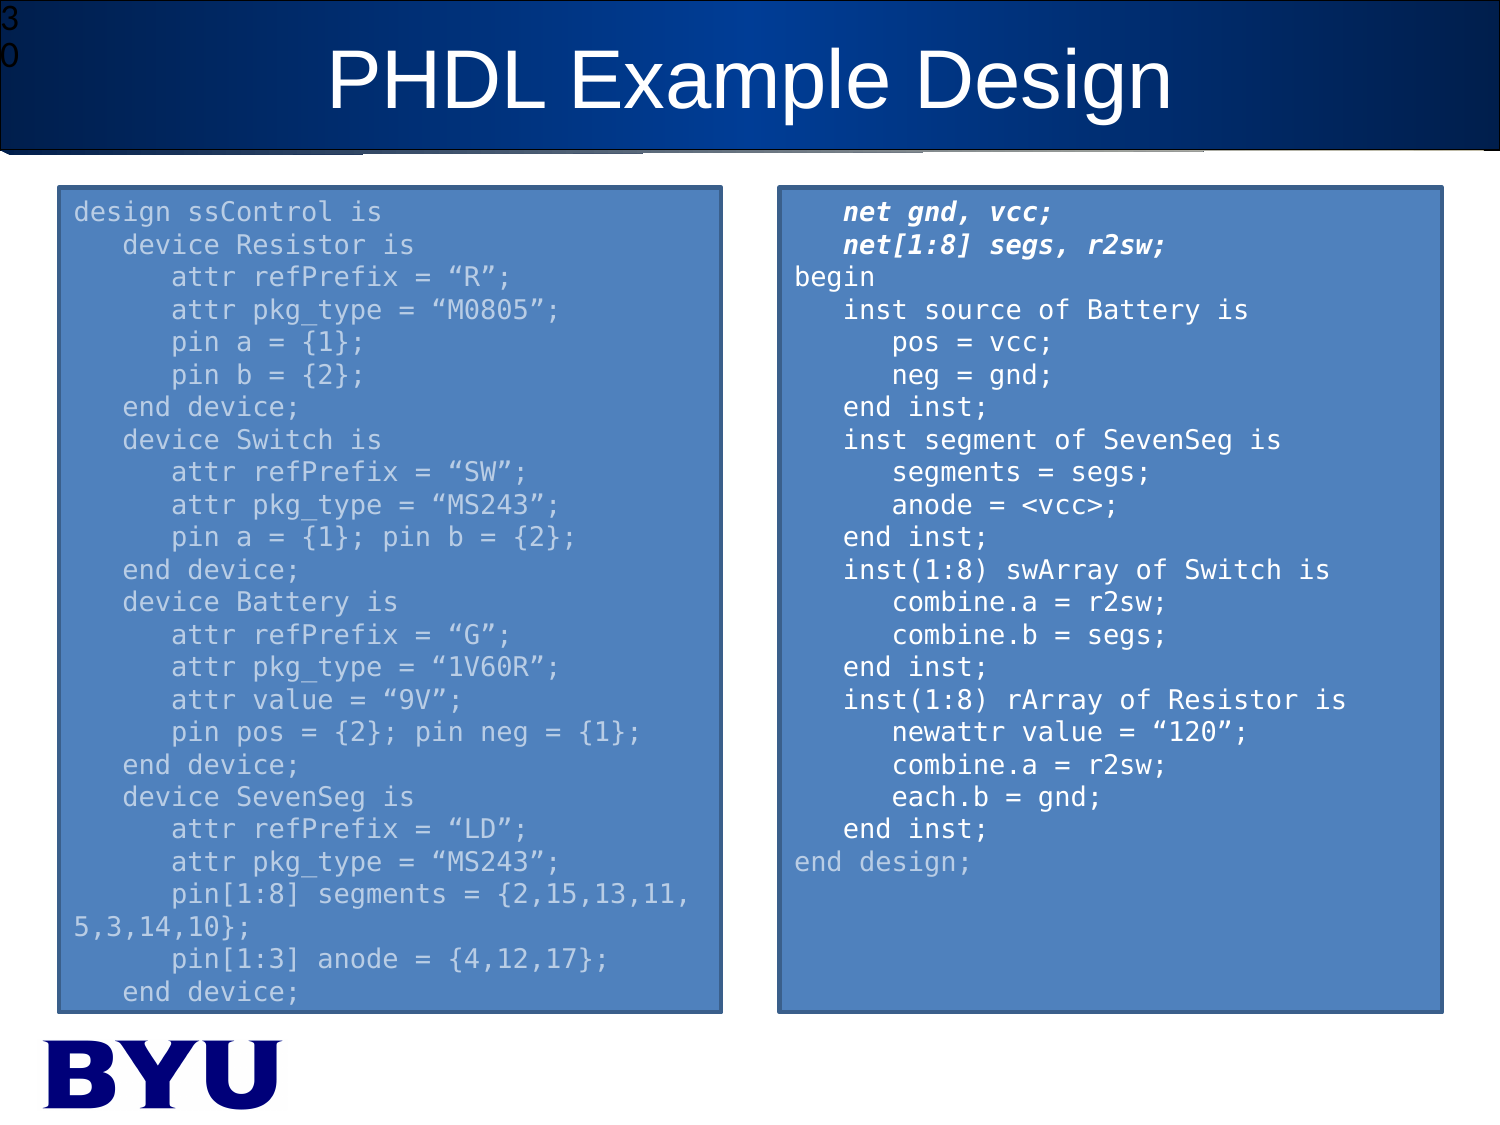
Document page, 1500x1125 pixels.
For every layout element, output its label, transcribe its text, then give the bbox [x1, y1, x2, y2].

text_box design ssControl is device Resistor is attr refPrefix = “R”; attr pkg_type = “M0805”; pin a = {1}; pin b = {2}; end device; device Switch is attr refPrefix = “SW”; attr pkg_type = “MS243”; pin a = {1}; pin b = {2}; end device; device Battery is attr refPrefix = “G”; attr pkg_type = “1V60R”; attr value = “9V”; pin pos = {2}; pin neg = {1}; end device; device SevenSeg is attr refPrefix = “LD”; attr pkg_type = “MS243”; pin[1:8] segments = {2,15,13,11, 5,3,14,10}; pin[1:3] anode = {4,12,17}; end device; [58, 187, 722, 1013]
text_box net gnd, vcc; net[1:8] segs, r2sw; begin inst source of Battery is pos = vcc; neg = gnd; end inst; inst segment of SevenSeg is segments = segs; anode = <vcc>; end inst; inst(1:8) swArray of Switch is combine.a = r2sw; combine.b = segs; end inst; inst(1:8) rArray of Resistor is newattr value = “120”; combine.a = r2sw; each.b = gnd; end inst; end design; [779, 187, 1442, 1013]
picture [37, 1039, 288, 1111]
title PHDL Example Design [75, 0, 1425, 150]
